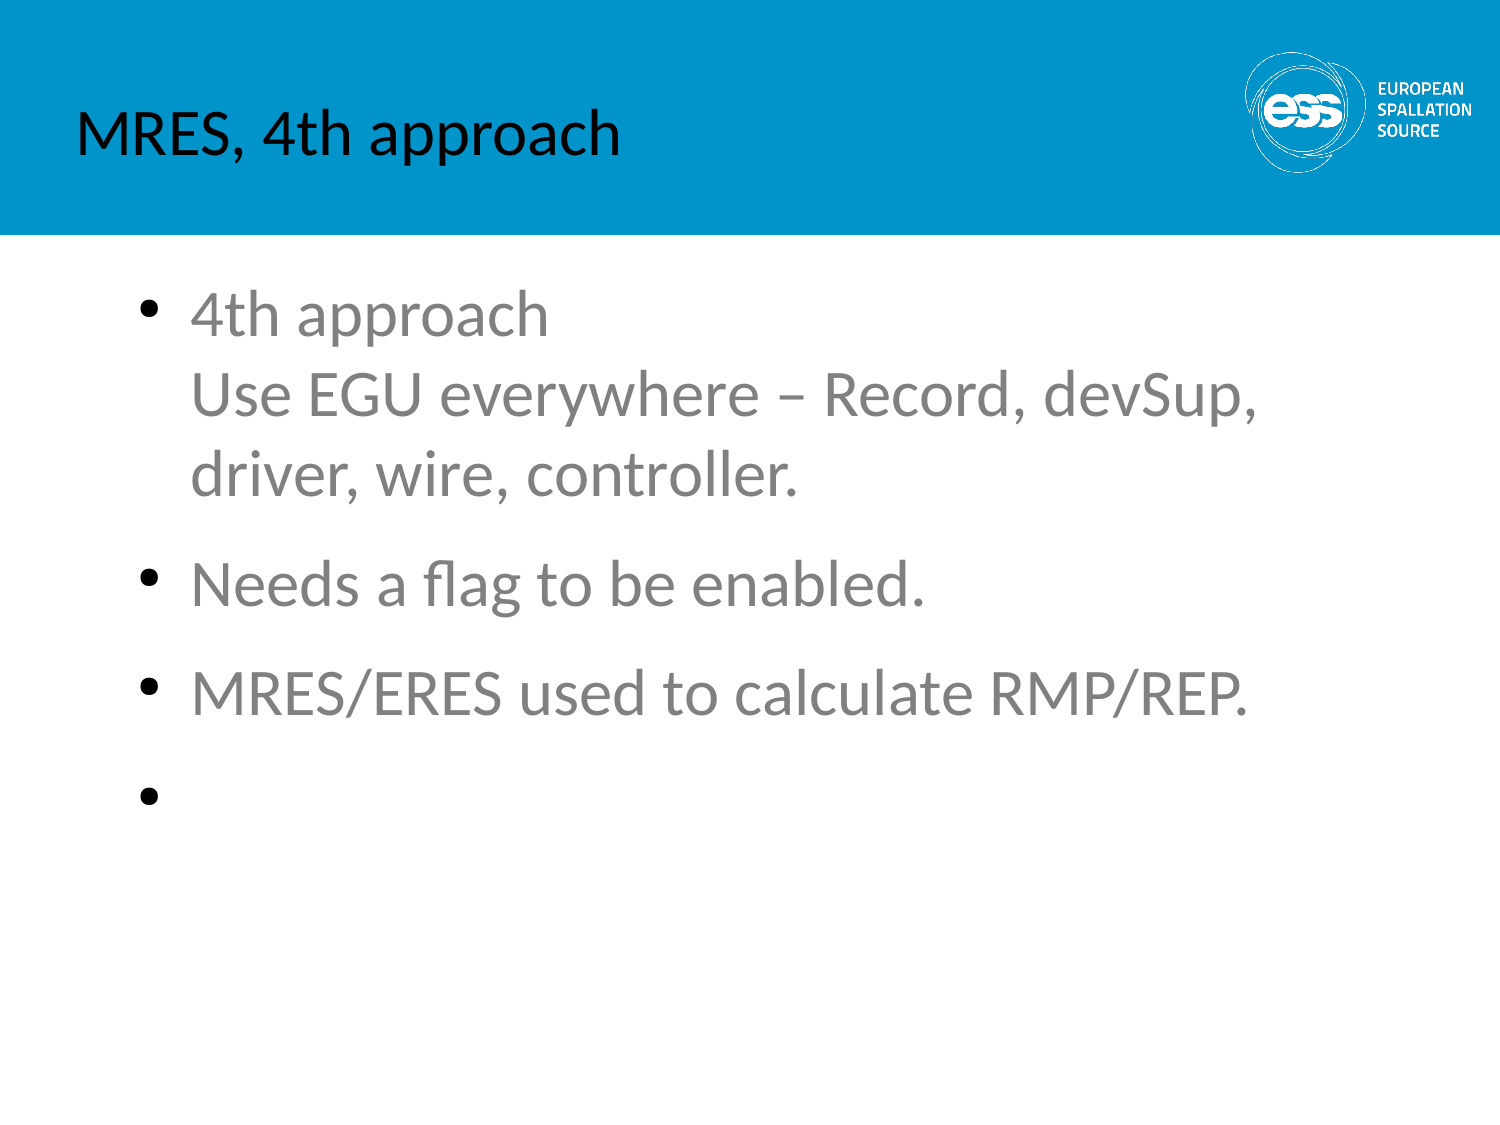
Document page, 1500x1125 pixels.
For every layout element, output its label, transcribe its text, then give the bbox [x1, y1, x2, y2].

picture [1418, 104, 1423, 115]
picture [1264, 94, 1342, 127]
picture [1443, 86, 1450, 93]
list 4th approach Use EGU everywhere – Record, devSup, driver, wire, controller. Needs a flag to be enabled. MRES/ERES used to calculate RMP/REP. [105, 262, 1456, 1005]
picture [1422, 125, 1428, 134]
picture [1423, 83, 1430, 94]
picture [1432, 125, 1438, 136]
picture [1436, 104, 1444, 115]
picture [1398, 109, 1406, 115]
picture [1400, 83, 1407, 94]
title MRES, 4th approach [75, 45, 1247, 233]
picture [1379, 83, 1385, 94]
picture [1389, 104, 1393, 115]
picture [1454, 83, 1458, 94]
picture [1409, 104, 1415, 115]
